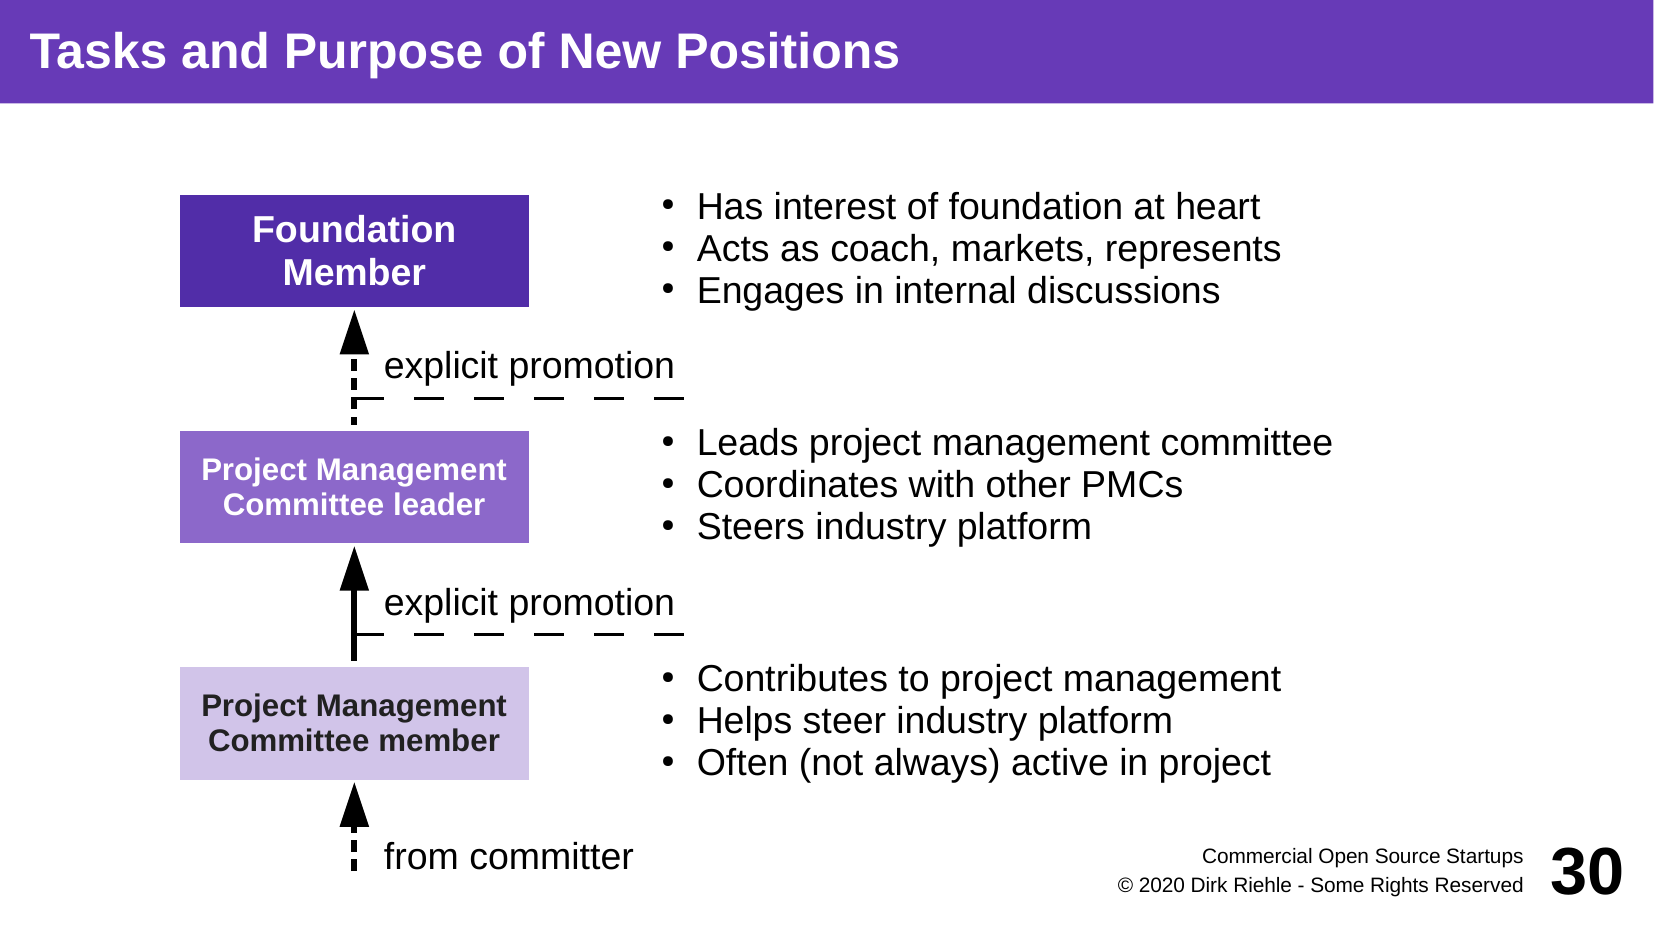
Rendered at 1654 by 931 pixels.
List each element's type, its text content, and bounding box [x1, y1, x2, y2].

text_box explicit promotion [354, 546, 709, 635]
text_box Project Management Committee leader [177, 428, 532, 547]
title Tasks and Purpose of New Positions [0, 0, 1654, 104]
text_box explicit promotion [354, 310, 709, 399]
text_box Has interest of foundation at heart Acts as coach, markets, represents Engages in internal discussions [649, 159, 1595, 337]
text_box Leads project management committee Coordinates with other PMCs Steers industry platform [649, 395, 1595, 573]
text_box from committer [354, 812, 709, 901]
text_box Contributes to project management Helps steer industry platform Often (not always) active in project [649, 631, 1595, 810]
text_box Project Management Committee member [177, 664, 532, 783]
text_box Foundation Member [177, 191, 532, 311]
